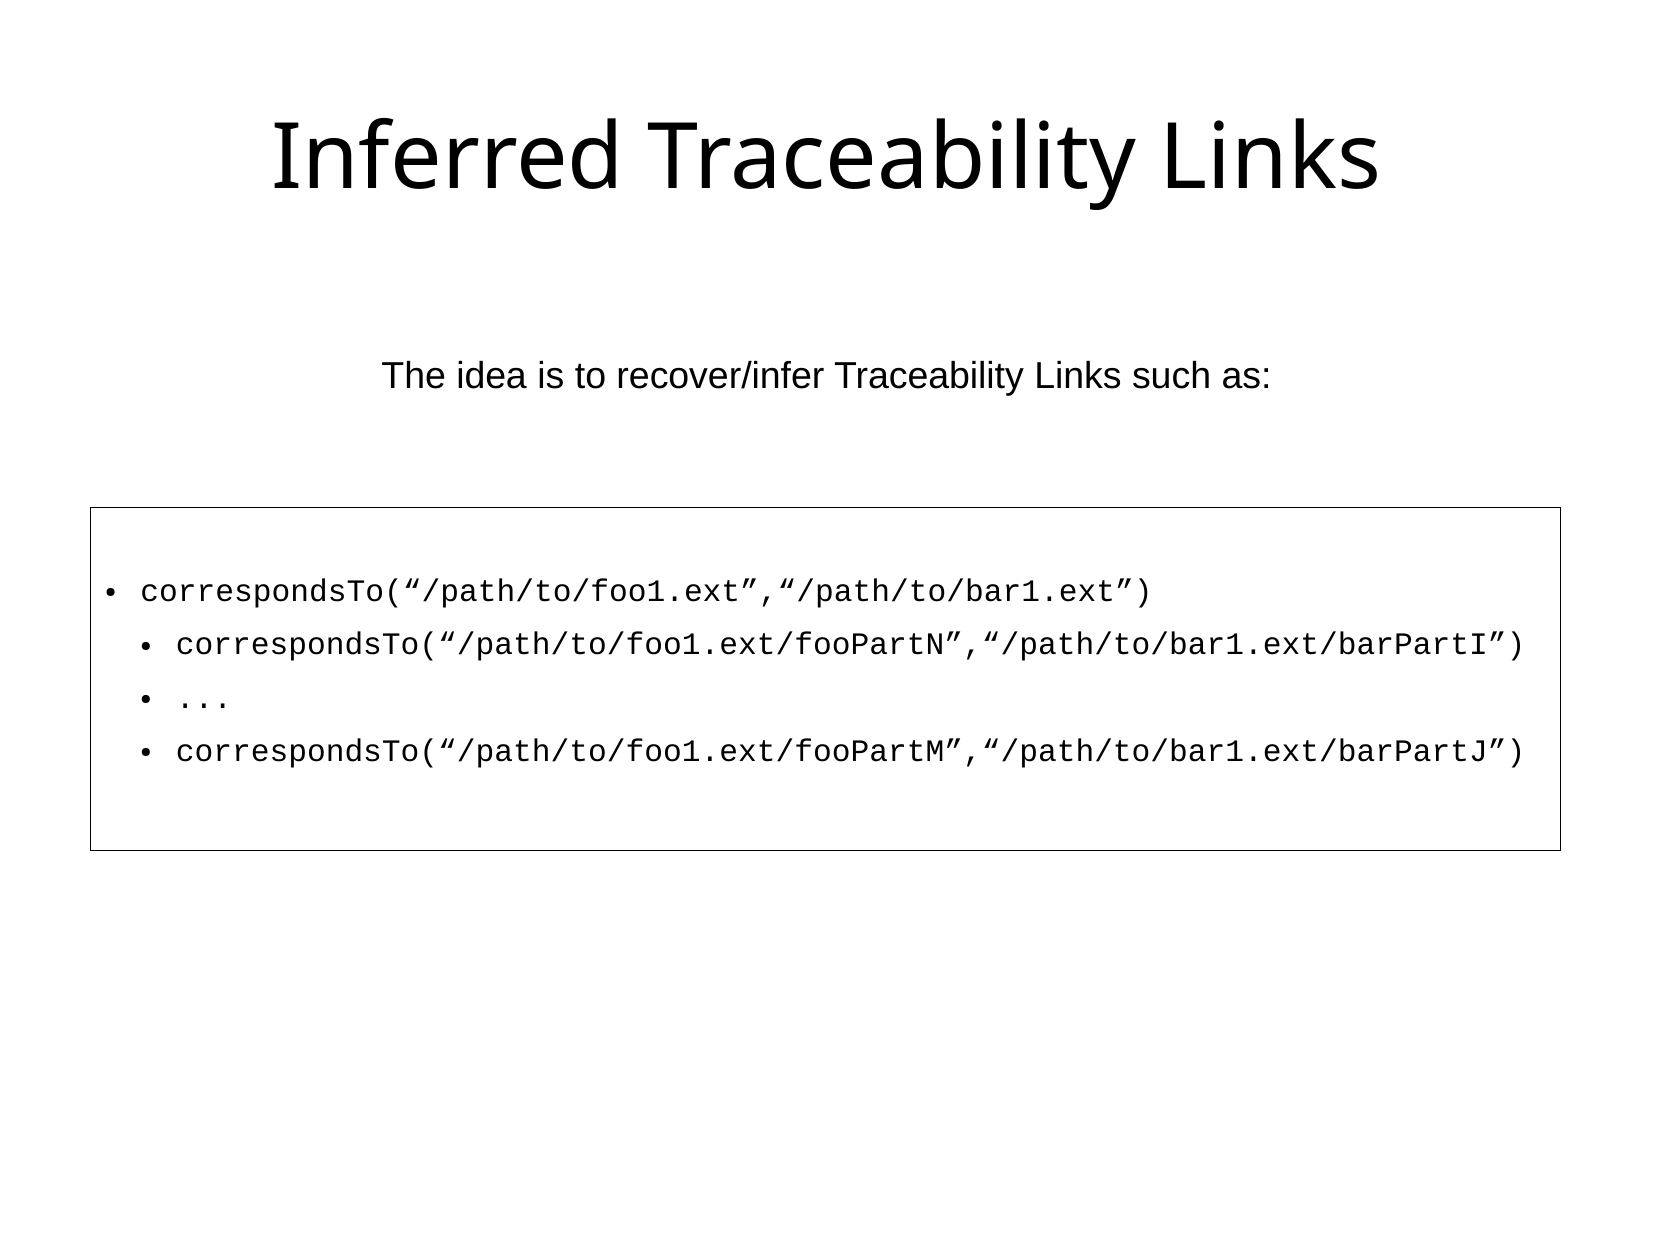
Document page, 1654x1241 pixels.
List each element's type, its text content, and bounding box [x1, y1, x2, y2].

text_box correspondsTo(“/path/to/foo1.ext”,“/path/to/bar1.ext”) correspondsTo(“/path/to/foo1.ext/fooPartN”,“/path/to/bar1.ext/barPartI”) ... correspondsTo(“/path/to/foo1.ext/fooPartM”,“/path/to/bar1.ext/barPartJ”) [90, 507, 1561, 851]
title Inferred Traceability Links [82, 49, 1571, 257]
text_box The idea is to recover/infer Traceability Links such as: [331, 347, 1322, 405]
